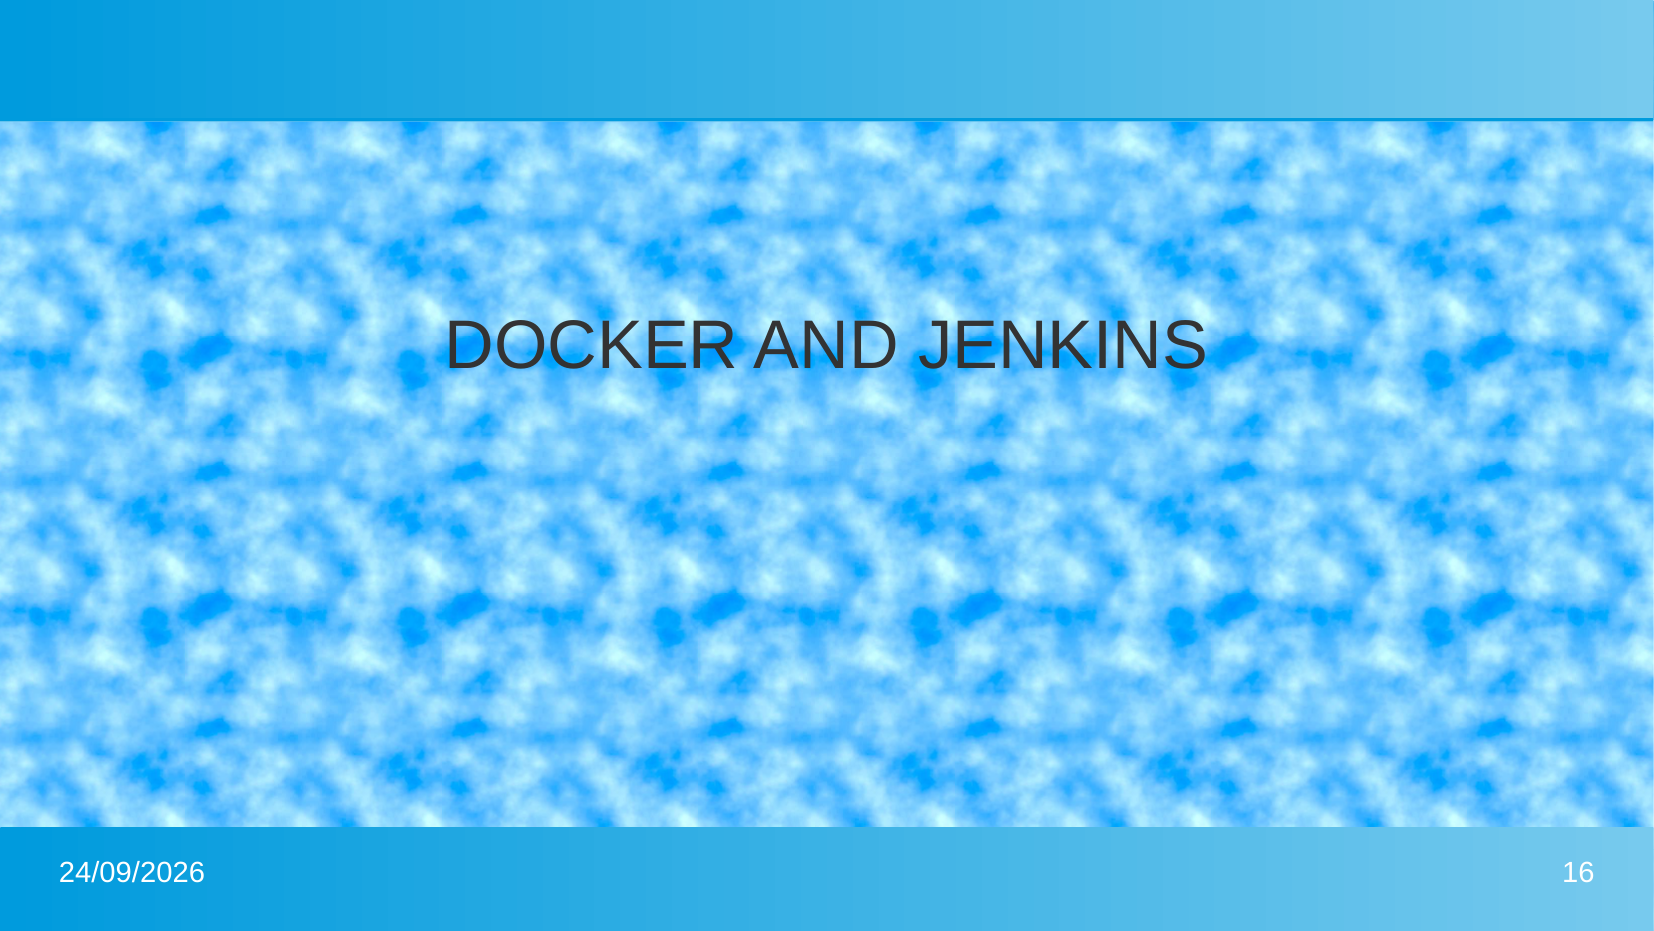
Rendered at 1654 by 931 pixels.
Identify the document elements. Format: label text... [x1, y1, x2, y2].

title DOCKER AND JENKINS [59, 305, 1595, 384]
picture [0, 122, 1654, 827]
